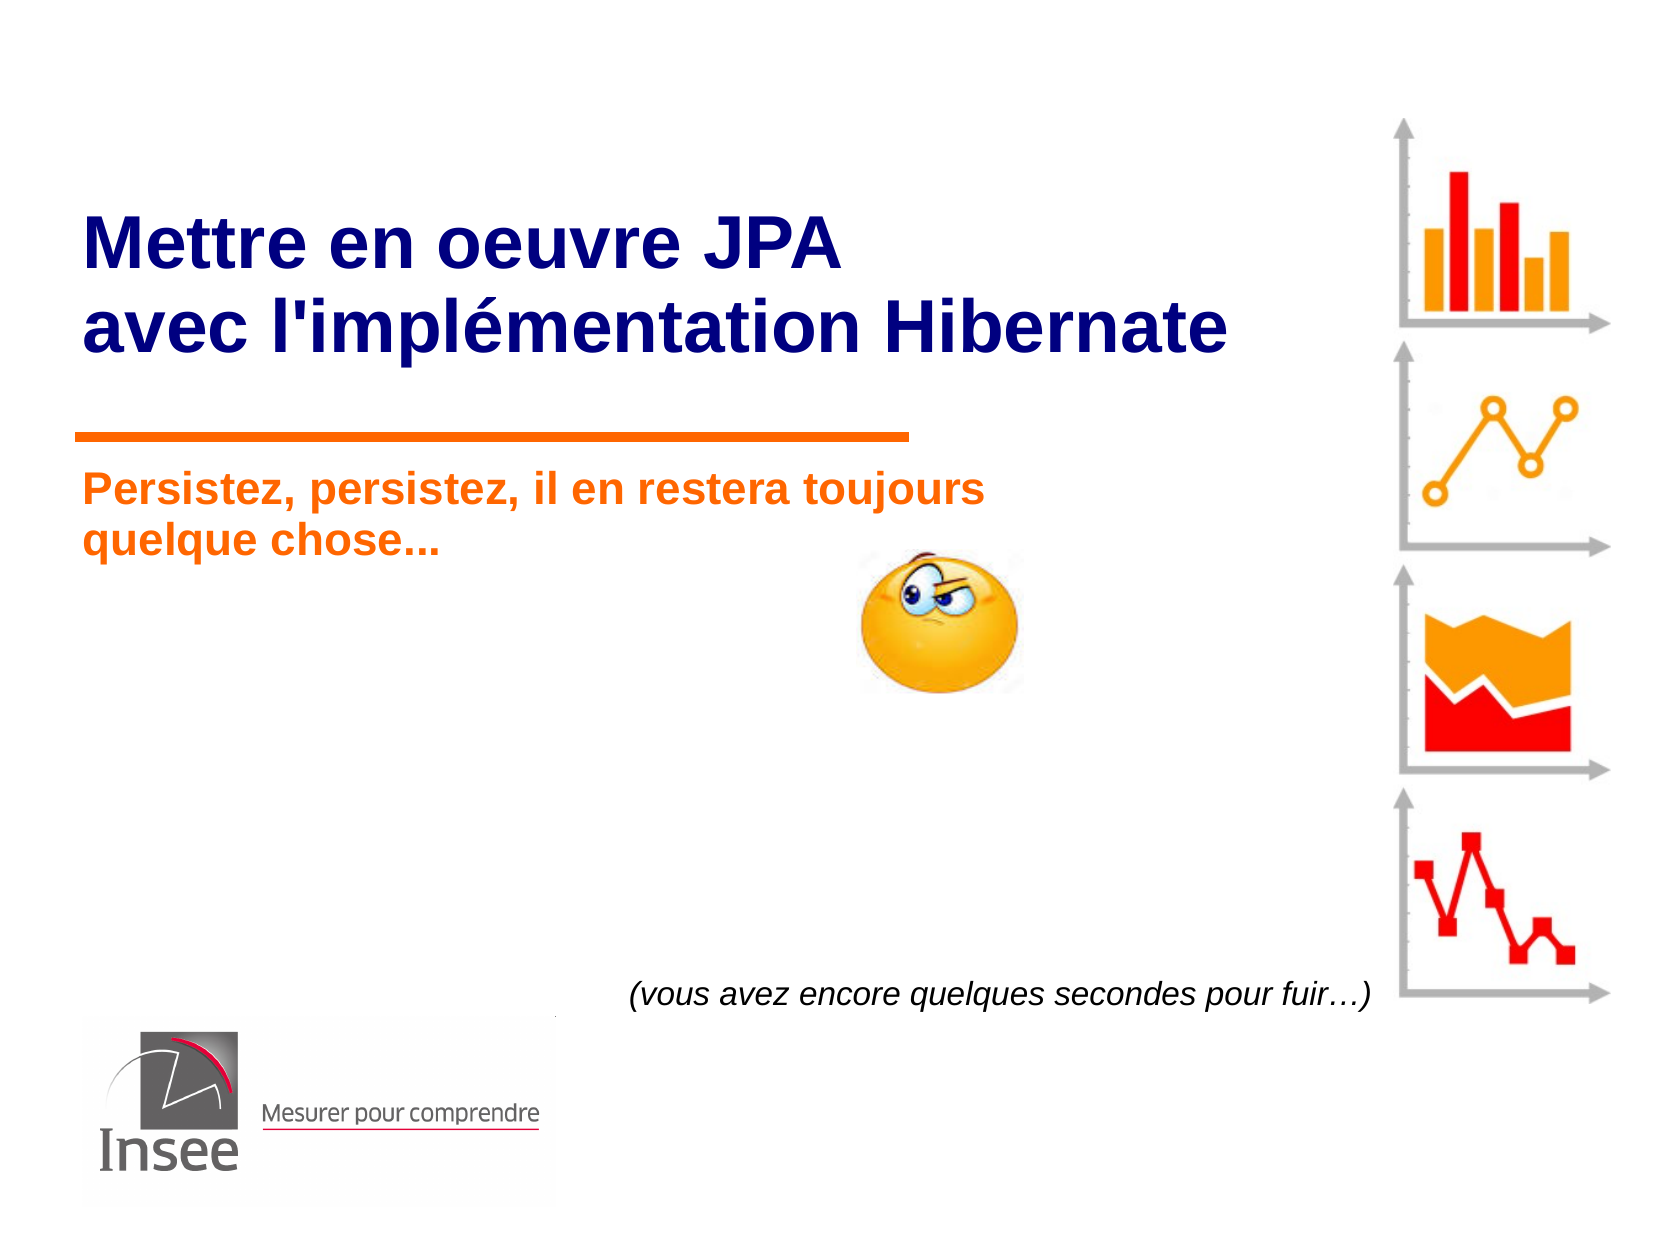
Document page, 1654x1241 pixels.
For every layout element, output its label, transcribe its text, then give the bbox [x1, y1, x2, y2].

picture [856, 549, 1024, 697]
text_box (vous avez encore quelques secondes pour fuir…) [614, 968, 1501, 1021]
picture [1393, 118, 1611, 1004]
subtitle Persistez, persistez, il en restera toujours quelque chose... [82, 461, 1075, 567]
title Mettre en oeuvre JPA avec l'implémentation Hibernate [82, 200, 1288, 453]
picture [82, 1016, 556, 1207]
